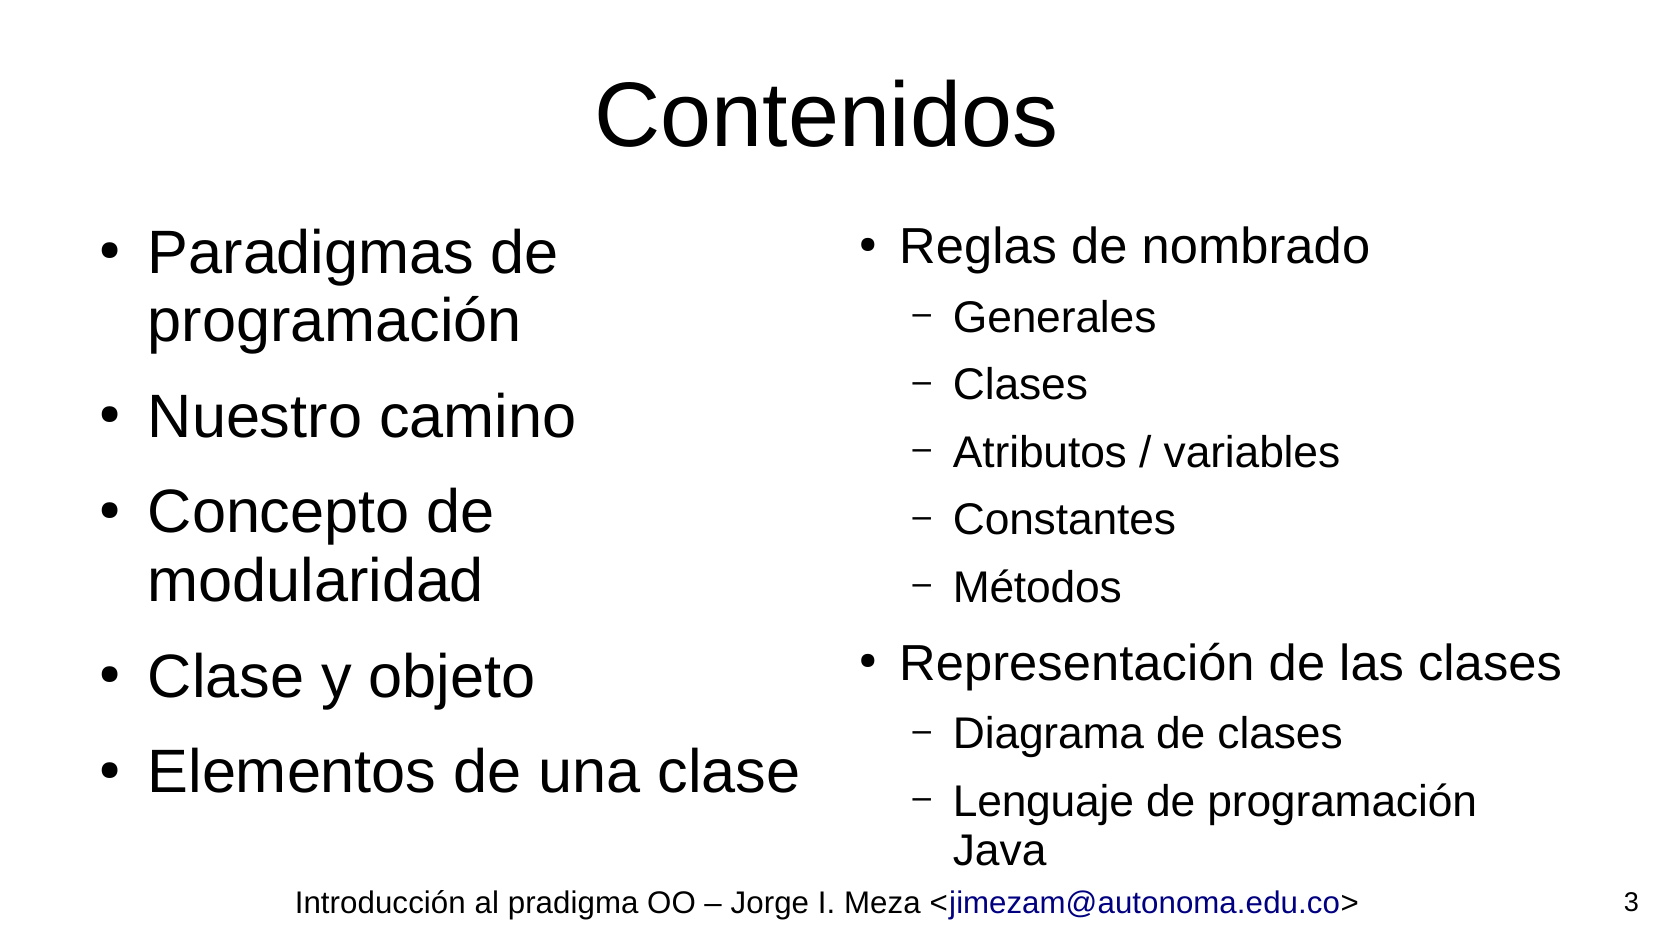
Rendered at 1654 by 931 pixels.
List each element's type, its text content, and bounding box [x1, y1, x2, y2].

list Reglas de nombrado Generales Clases Atributos / variables Constantes Métodos Representación de las clases Diagrama de clases Lenguaje de programación Java [845, 217, 1572, 879]
list Paradigmas de programación Nuestro camino Concepto de modularidad Clase y objeto Elementos de una clase [82, 217, 809, 879]
title Contenidos [82, 37, 1571, 193]
